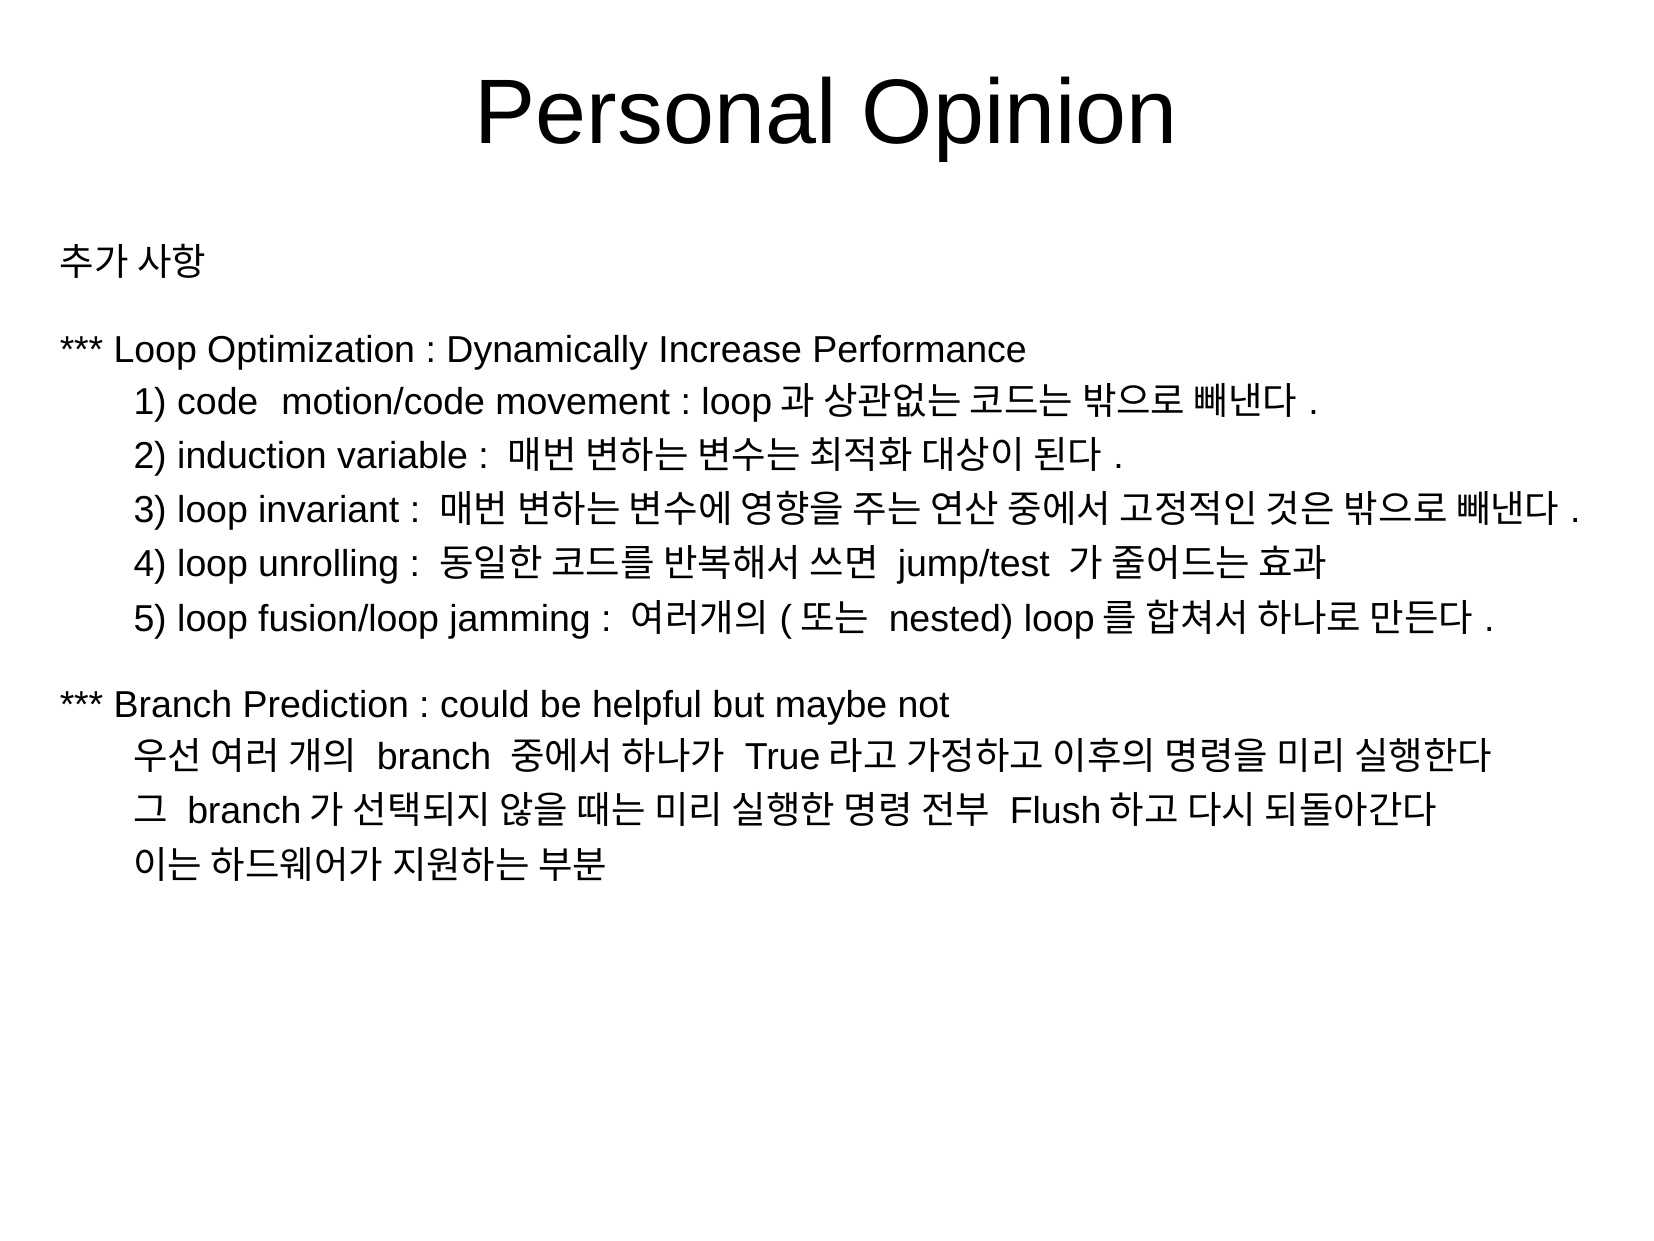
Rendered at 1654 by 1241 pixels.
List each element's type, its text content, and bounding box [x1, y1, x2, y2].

text_box 추가 사항 *** Loop Optimization : Dynamically Increase Performance 1) code motion/code movement : loop과 상관없는 코드는 밖으로 빼낸다. 2) induction variable : 매번 변하는 변수는 최적화 대상이 된다. 3) loop invariant : 매번 변하는 변수에 영향을 주는 연산 중에서 고정적인 것은 밖으로 빼낸다. 4) loop unrolling : 동일한 코드를 반복해서 쓰면 jump/test 가 줄어드는 효과 5) loop fusion/loop jamming : 여러개의(또는 nested) loop를 합쳐서 하나로 만든다. *** Branch Prediction : could be helpful but maybe not 우선 여러 개의 branch 중에서 하나가 True라고 가정하고 이후의 명령을 미리 실행한다 그 branch가 선택되지 않을 때는 미리 실행한 명령 전부 Flush하고 다시 되돌아간다 이는 하드웨어가 지원하는 부분 [45, 225, 1621, 1130]
title Personal Opinion [82, 8, 1571, 216]
